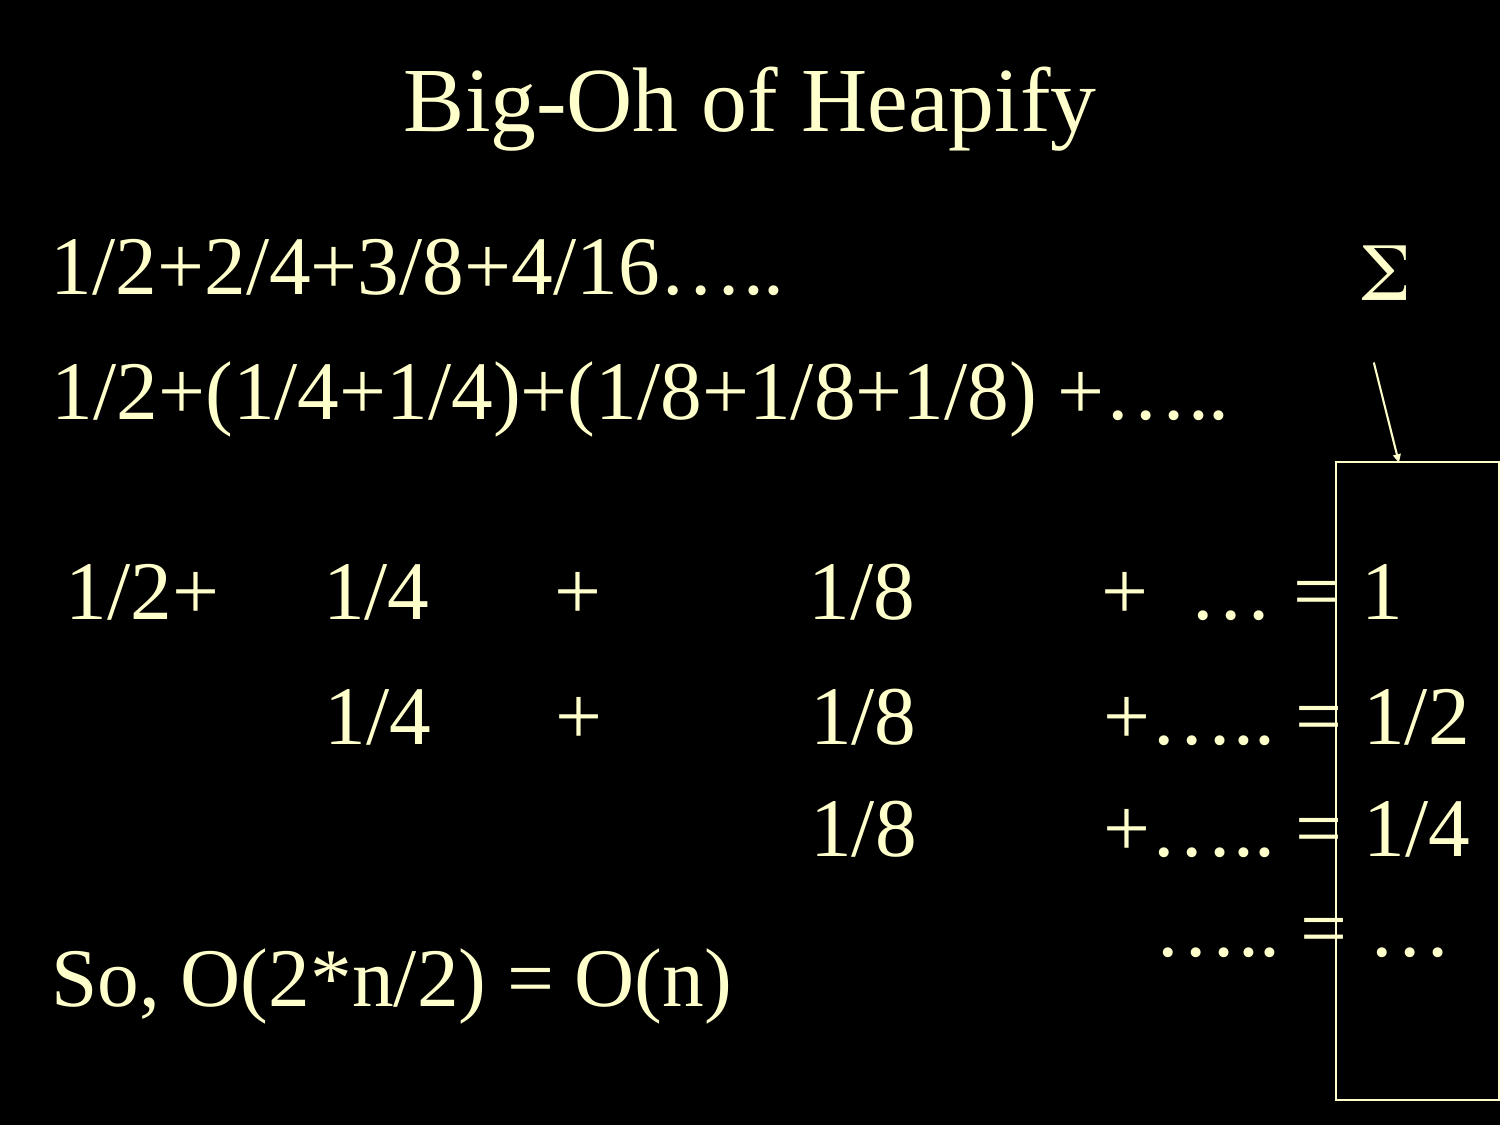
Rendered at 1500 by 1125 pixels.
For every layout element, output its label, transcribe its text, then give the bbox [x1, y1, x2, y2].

text_box 1/4 + 1/8 +….. = 1/2 [61, 662, 1335, 771]
text_box 1/2+2/4+3/8+4/16….. [36, 212, 801, 321]
text_box 1/8 +….. = 1/4 [69, 774, 1335, 883]
title Big-Oh of Heapify [22, 41, 1480, 159]
text_box So, O(2*n/2) = O(n) [36, 924, 748, 1033]
text_box 1/8 +….. = 1/4 [1337, 774, 1486, 883]
text_box  [1346, 235, 1426, 327]
text_box 1/4 + 1/8 +….. = 1/2 [1337, 662, 1487, 771]
text_box 1/2+ 1/4 + 1/8 + … = 1 [51, 537, 1335, 646]
text_box 1/2+(1/4+1/4)+(1/8+1/8+1/8) +….. [37, 337, 1246, 446]
text_box ….. = … [1337, 874, 1467, 983]
text_box ….. = … [414, 874, 1335, 983]
text_box 1/2+ 1/4 + 1/8 + … = 1 [1337, 537, 1420, 646]
